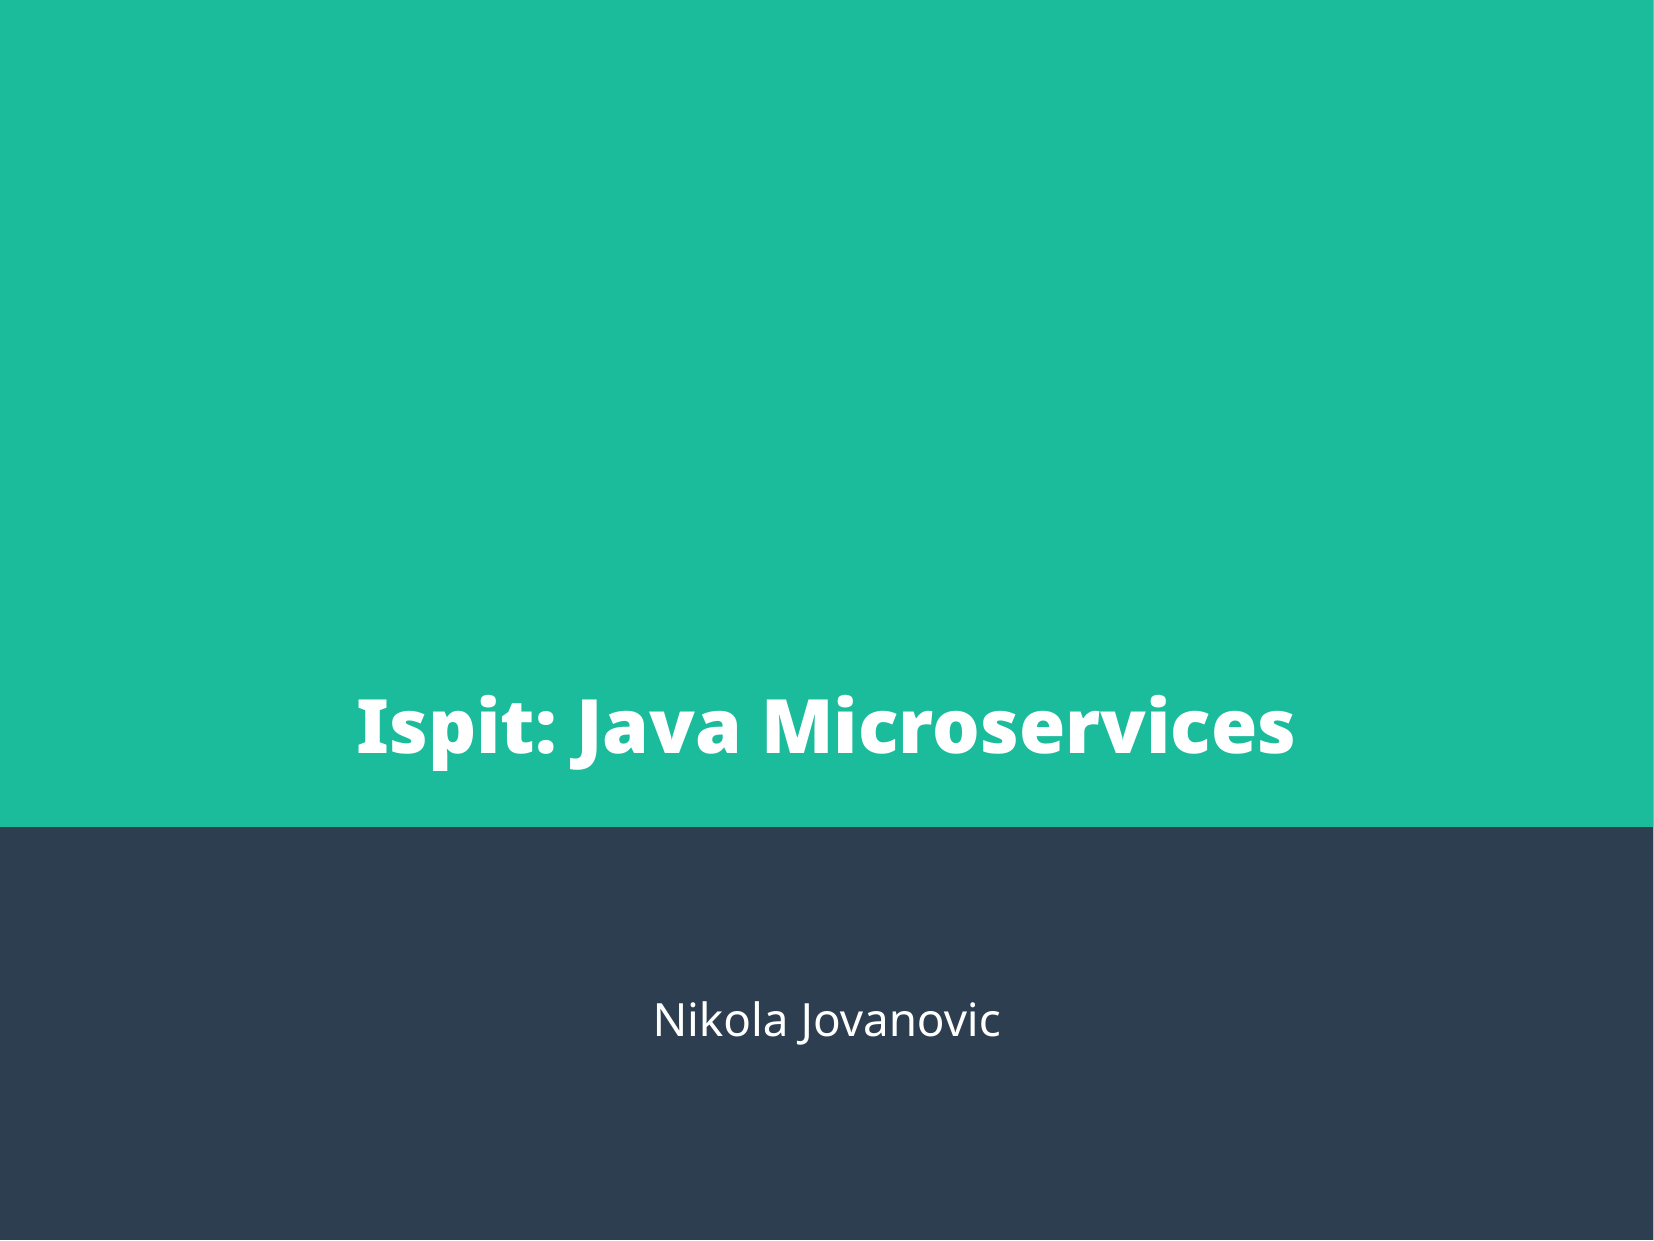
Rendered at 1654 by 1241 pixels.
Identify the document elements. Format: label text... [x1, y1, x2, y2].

title Ispit: Java Microservices [59, 620, 1595, 778]
subtitle Nikola Jovanovic [59, 856, 1595, 1182]
